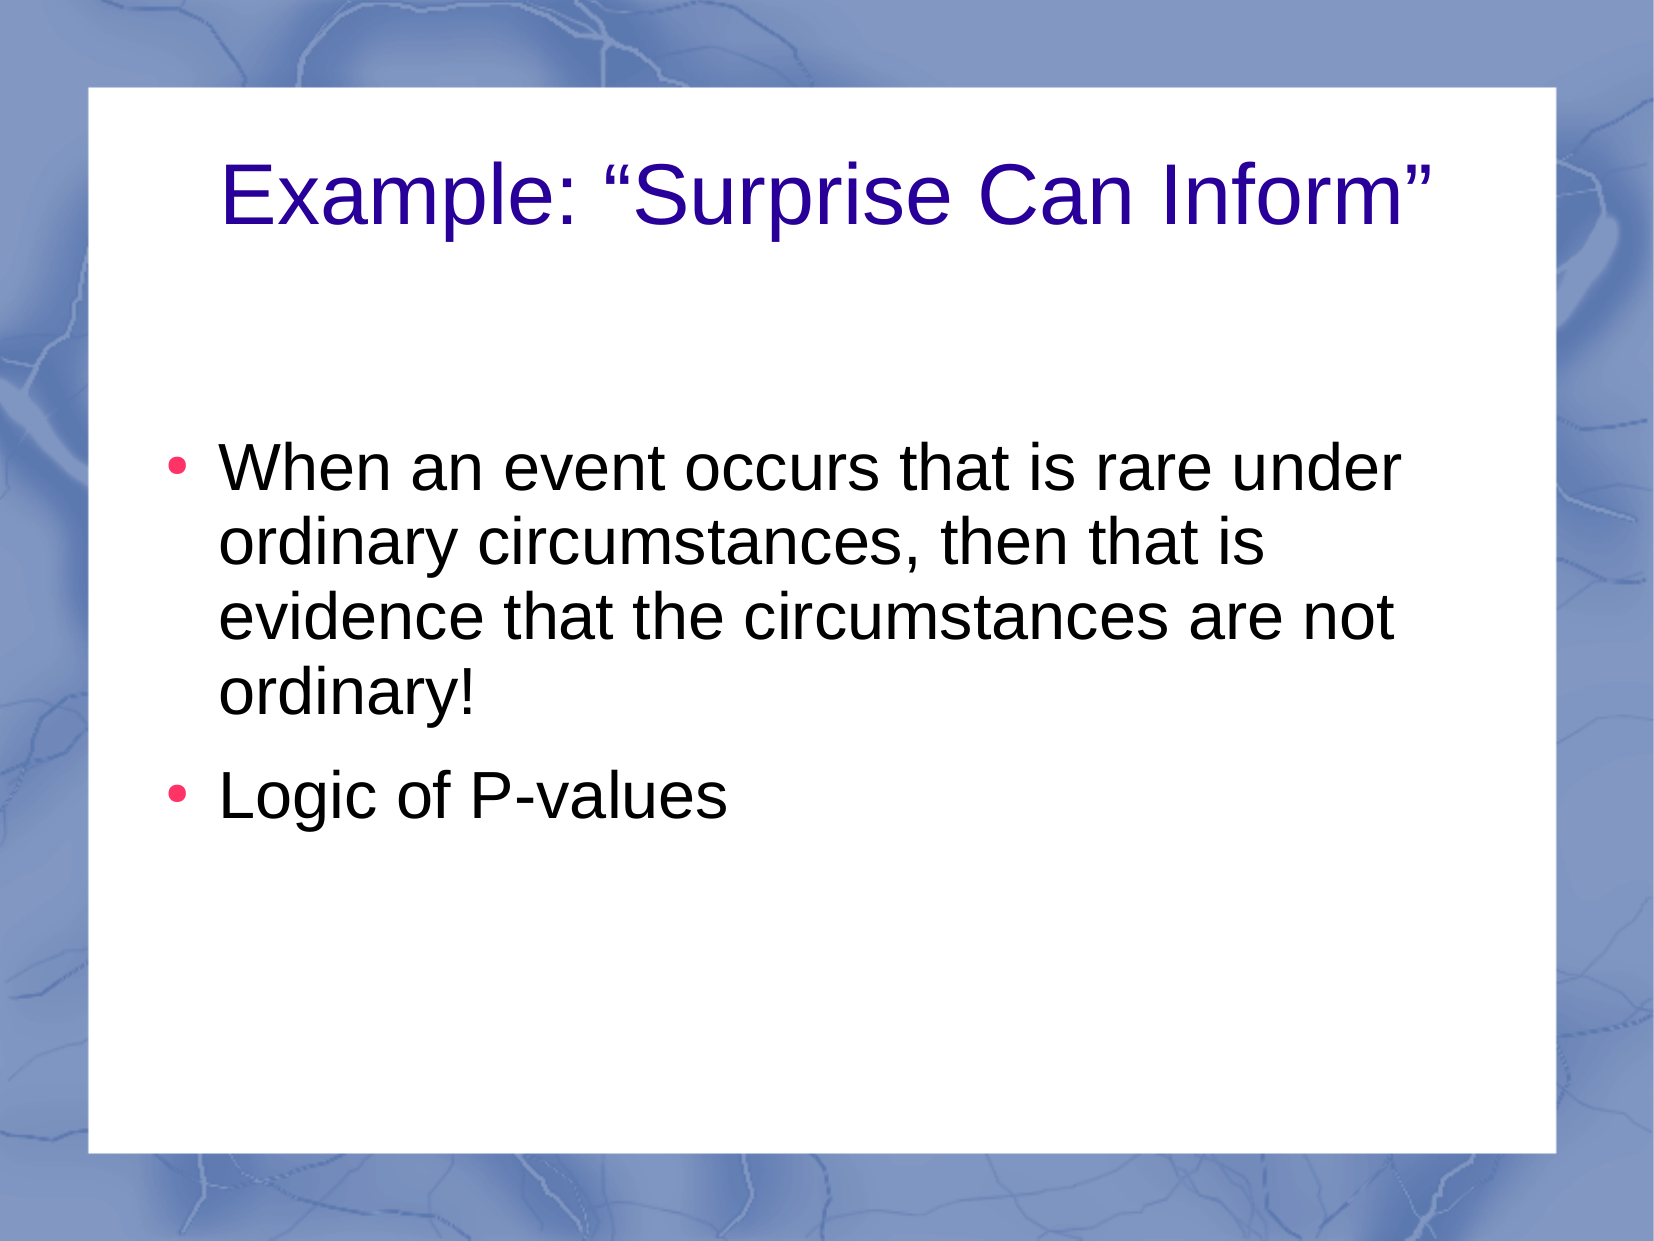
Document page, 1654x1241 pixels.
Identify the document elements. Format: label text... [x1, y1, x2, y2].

list When an event occurs that is rare under ordinary circumstances, then that is evidence that the circumstances are not ordinary! Logic of P-values [147, 325, 1506, 1010]
title Example: “Surprise Can Inform” [118, 90, 1536, 298]
picture [0, 0, 1654, 1241]
